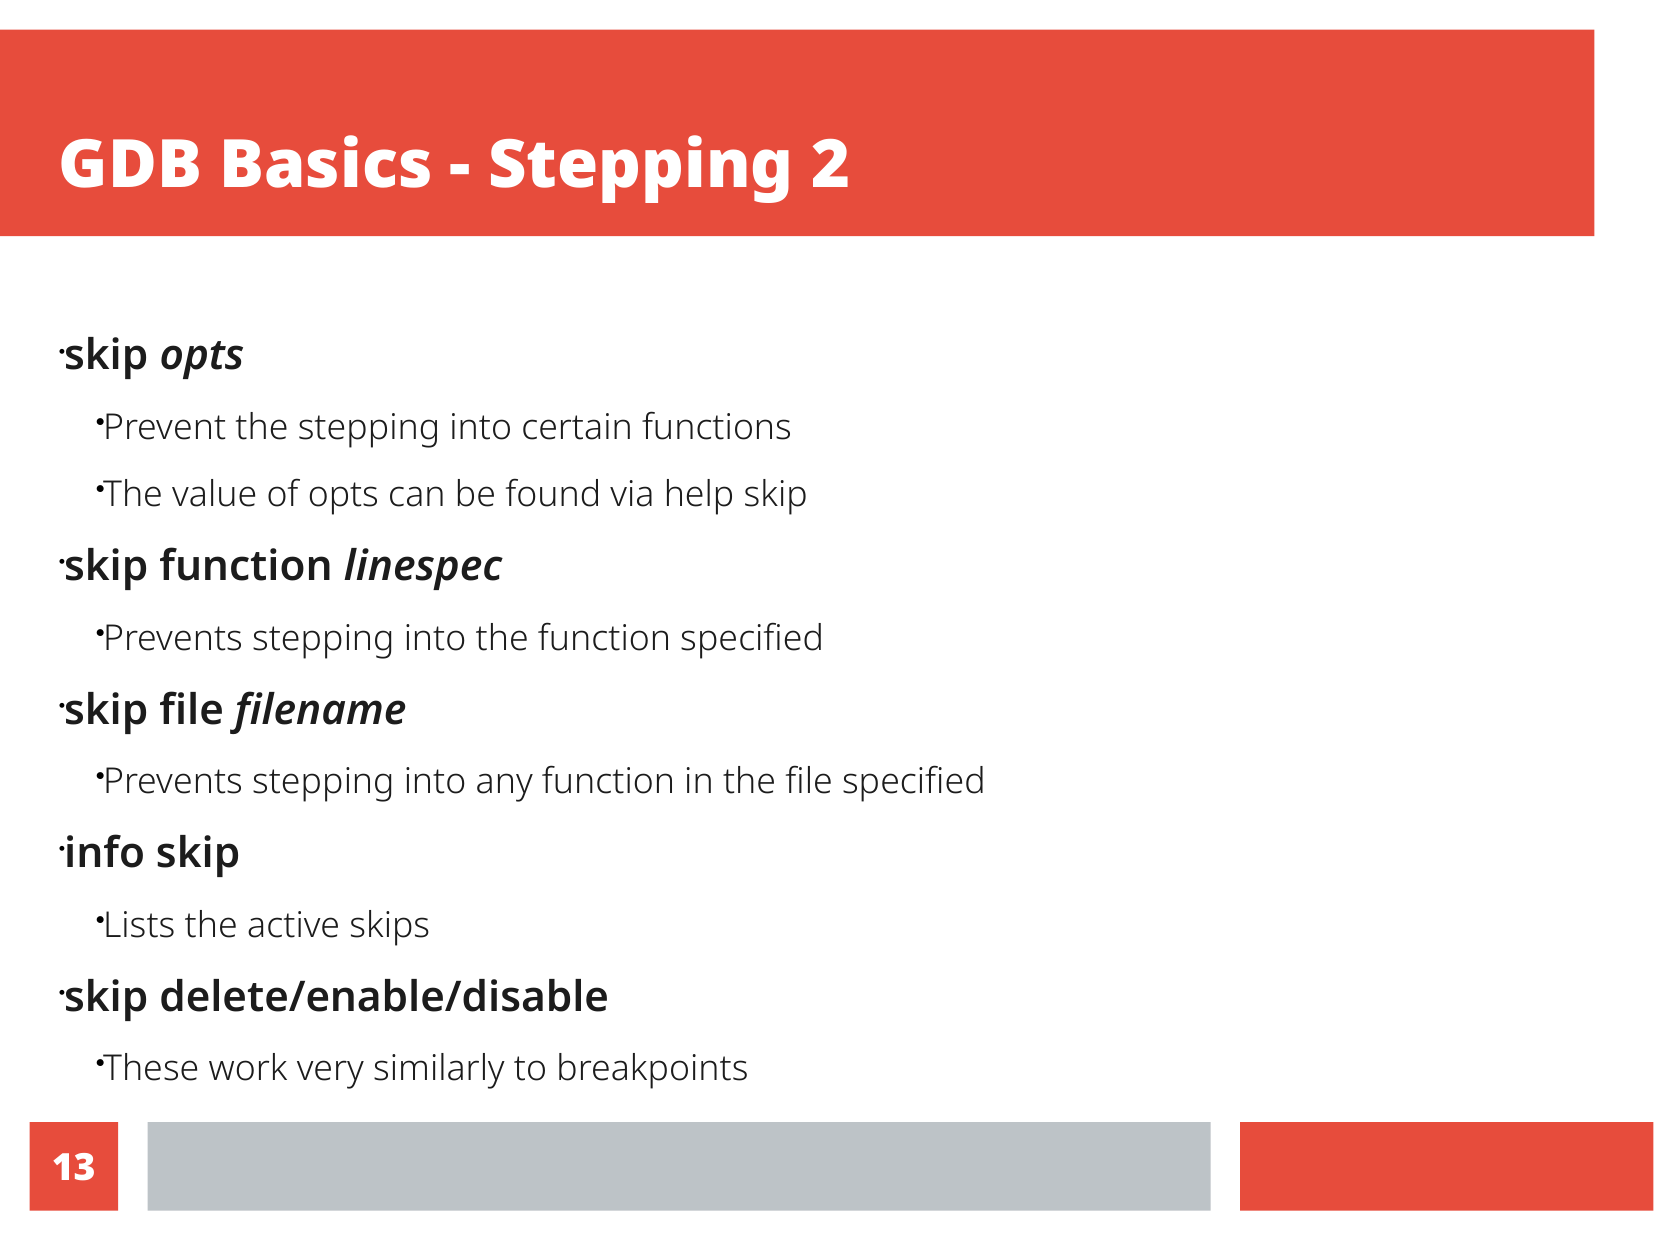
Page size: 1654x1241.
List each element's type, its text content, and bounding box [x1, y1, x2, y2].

title GDB Basics - Stepping 2 [59, 59, 1595, 207]
list skip opts Prevent the stepping into certain functions The value of opts can be found via help skip skip function linespec Prevents stepping into the function specified skip file filename Prevents stepping into any function in the file specified info skip Lists the active skips skip delete/enable/disable These work very similarly to breakpoints [59, 324, 1565, 1093]
